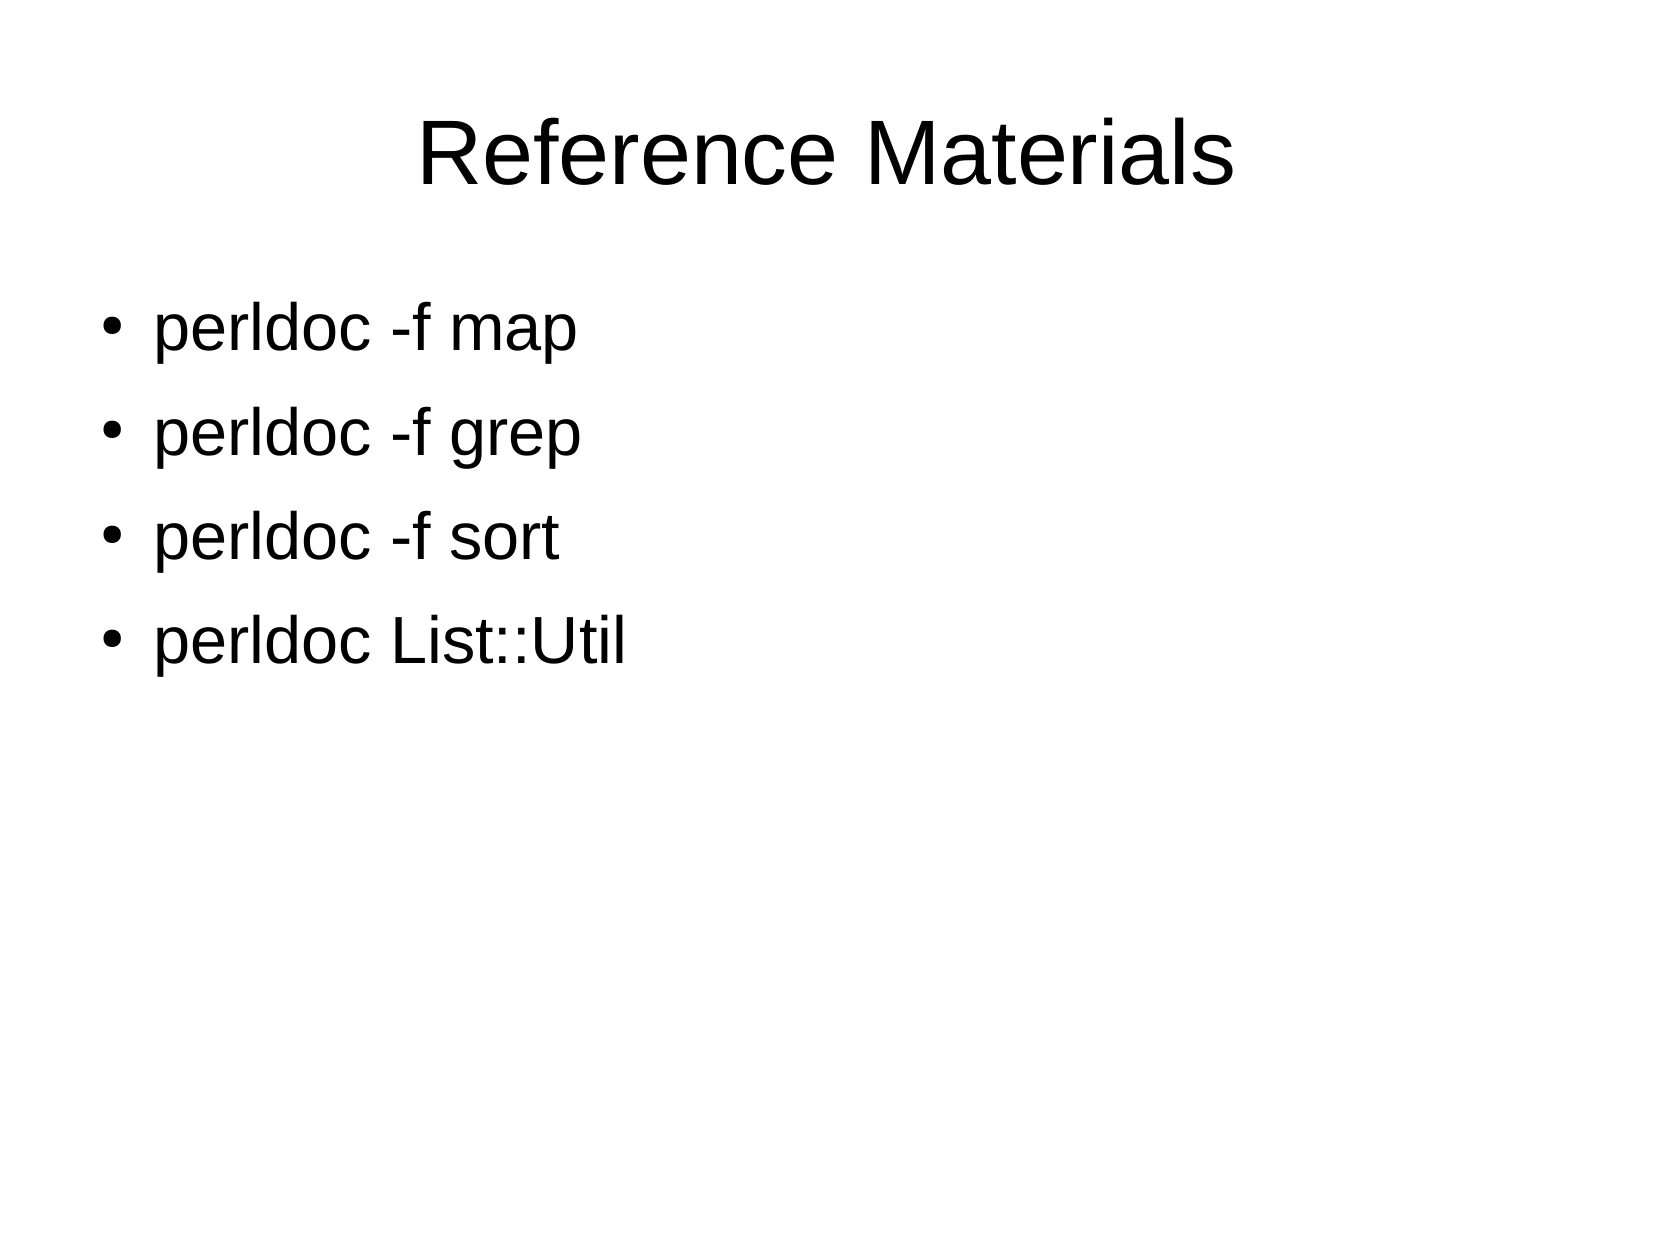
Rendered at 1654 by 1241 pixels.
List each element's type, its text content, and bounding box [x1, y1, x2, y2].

title Reference Materials [82, 49, 1571, 257]
list perldoc -f map perldoc -f grep perldoc -f sort perldoc List::Util [82, 290, 1571, 1010]
